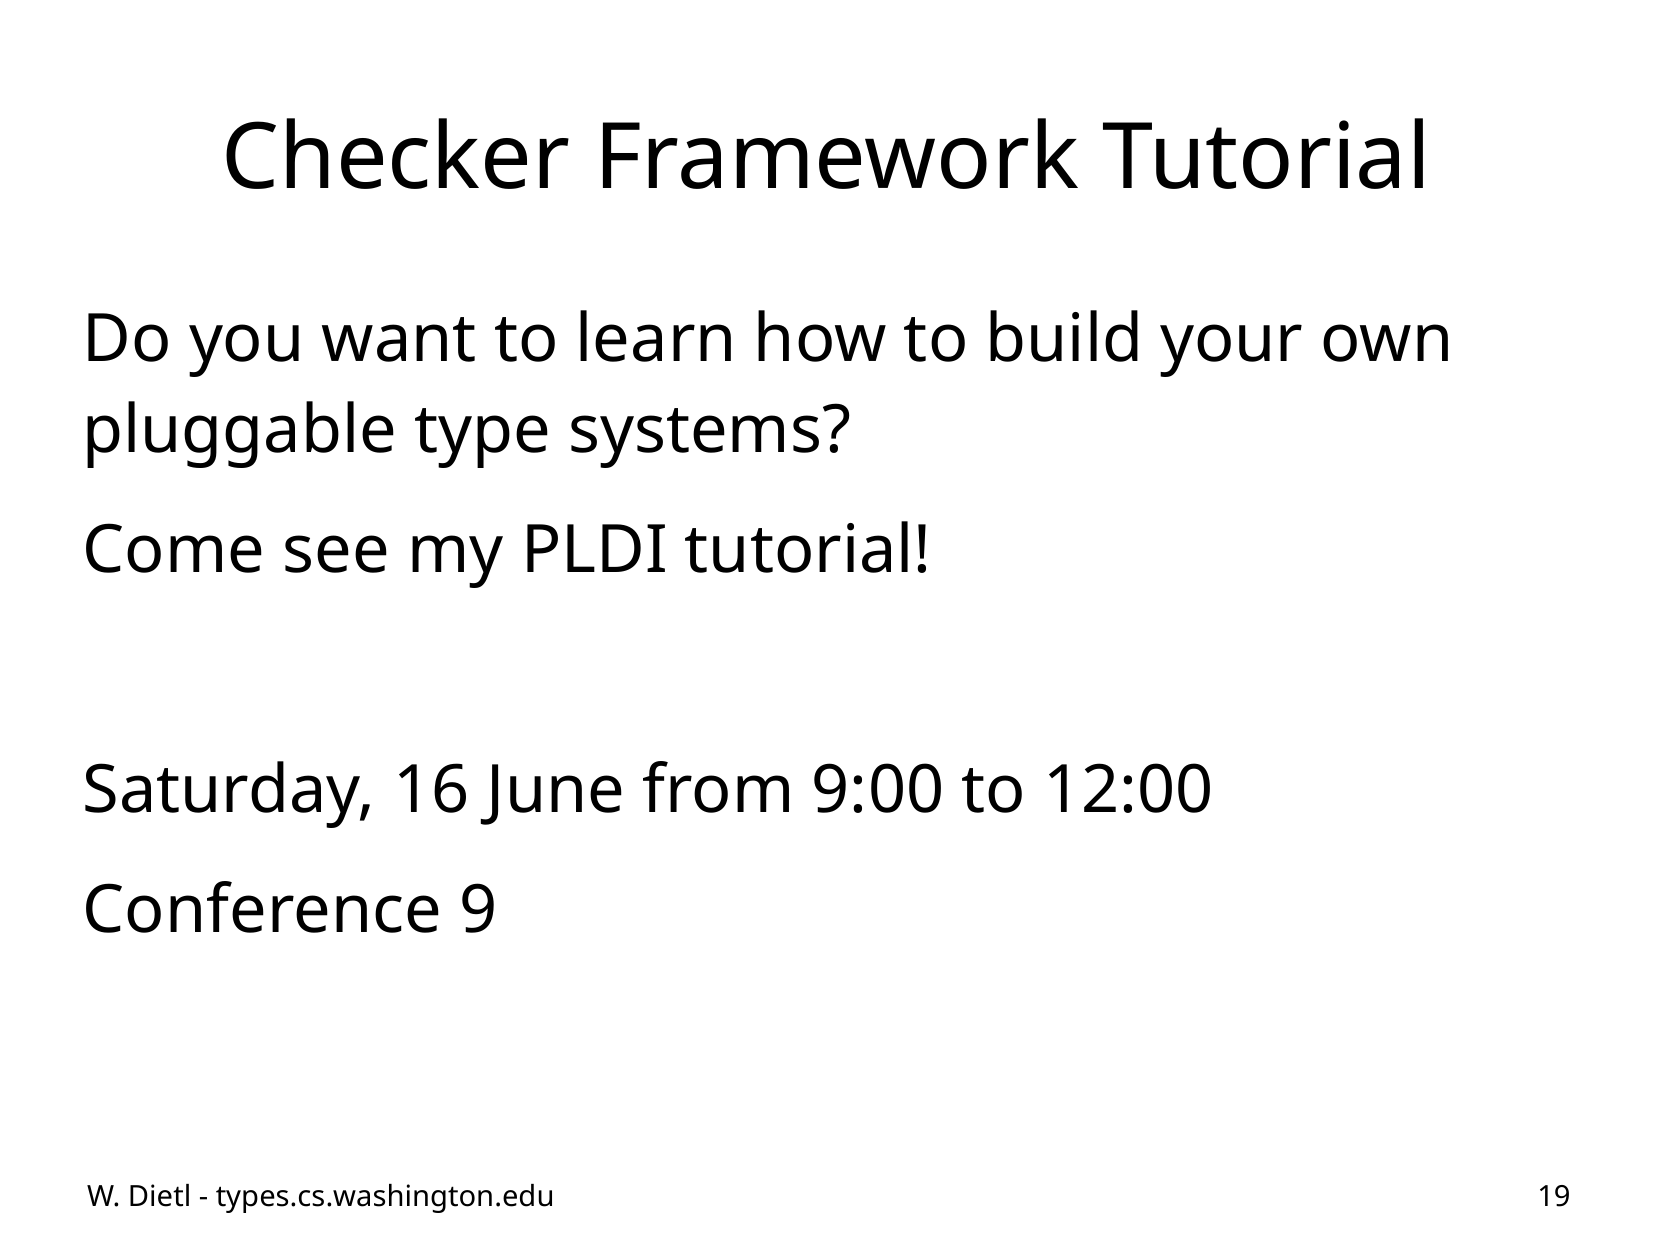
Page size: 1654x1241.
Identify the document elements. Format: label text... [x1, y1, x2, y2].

title Checker Framework Tutorial [82, 49, 1571, 257]
list Do you want to learn how to build your own pluggable type systems? Come see my PLDI tutorial! Saturday, 16 June from 9:00 to 12:00 Conference 9 [82, 290, 1571, 1109]
